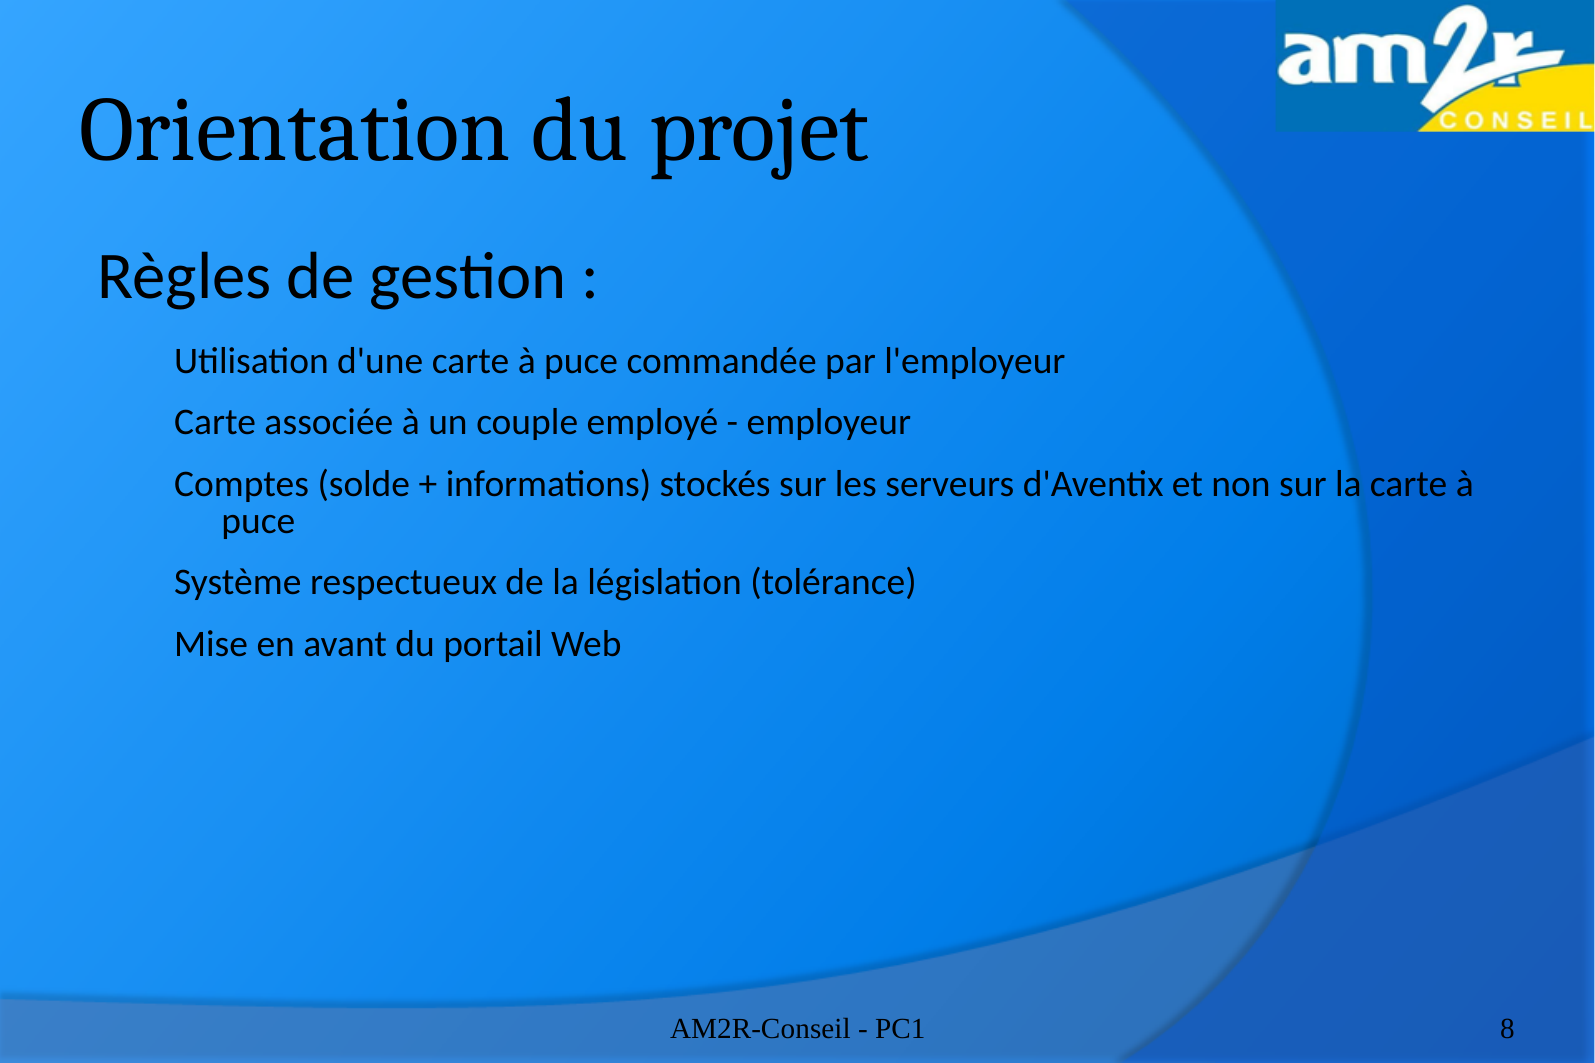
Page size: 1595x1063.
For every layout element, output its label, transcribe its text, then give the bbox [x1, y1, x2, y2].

list Règles de gestion : Utilisation d'une carte à puce commandée par l'employeur Carte associée à un couple employé - employeur Comptes (solde + informations) stockés sur les serveurs d'Aventix et non sur la carte à puce Système respectueux de la législation (tolérance) Mise en avant du portail Web [79, 248, 1531, 934]
title Orientation du projet [79, 50, 1253, 212]
picture [0, 0, 1595, 1063]
